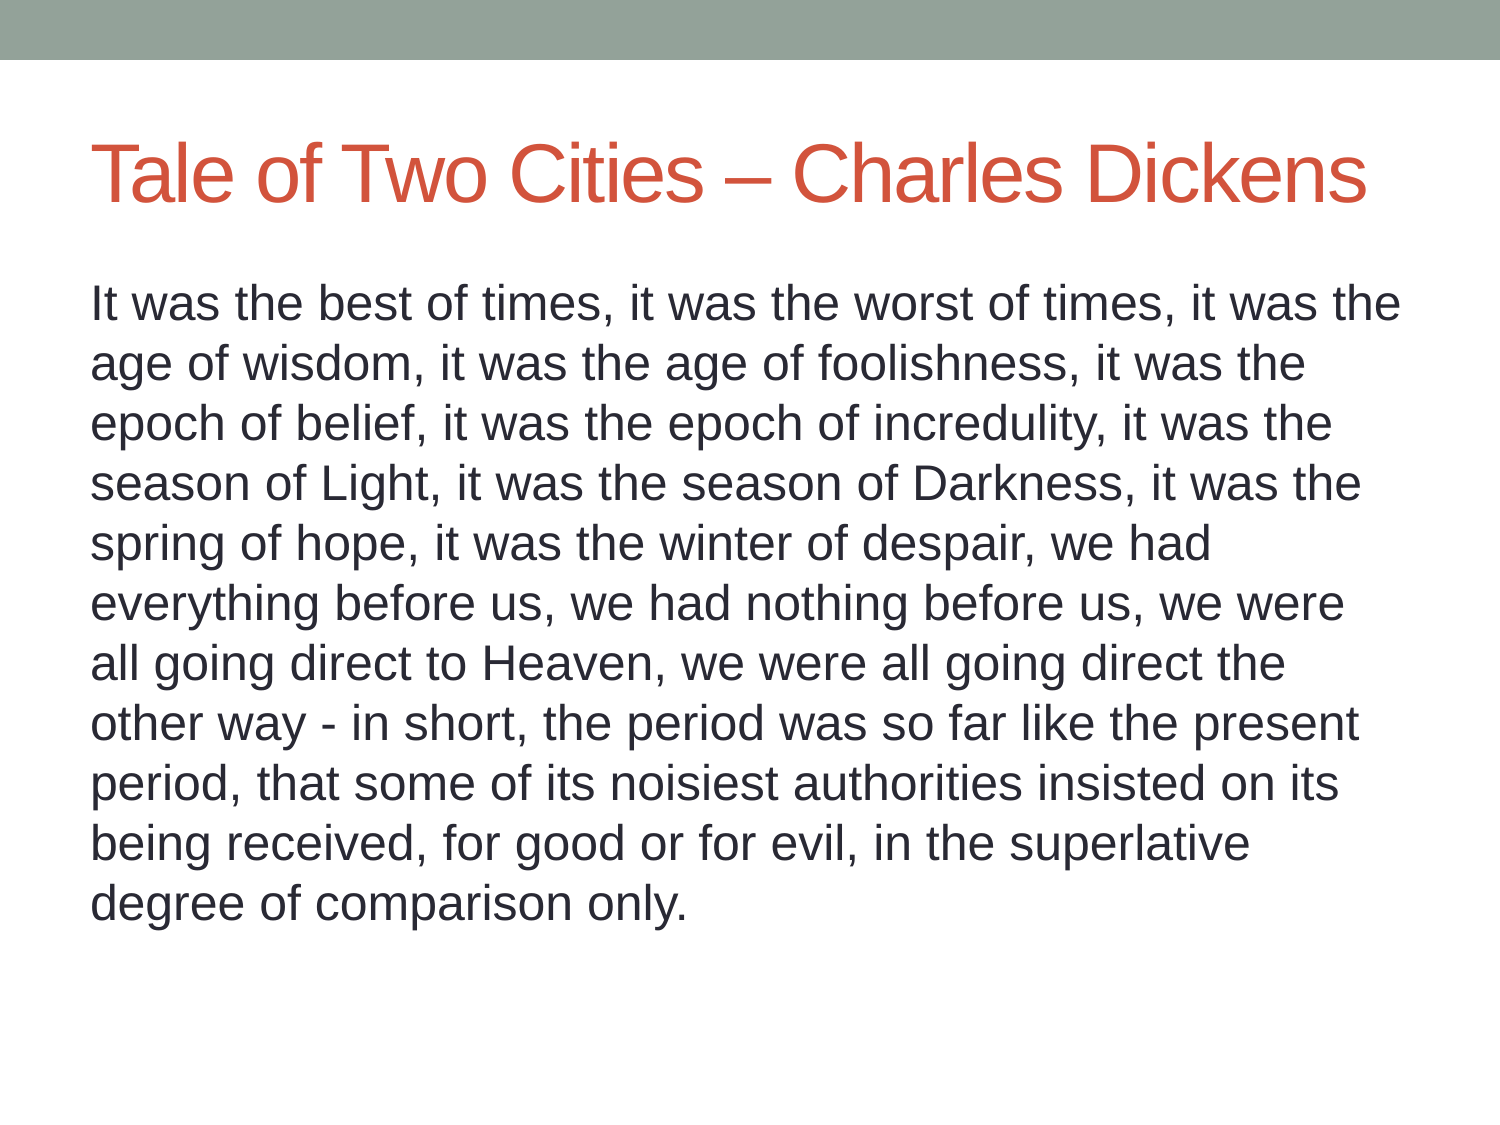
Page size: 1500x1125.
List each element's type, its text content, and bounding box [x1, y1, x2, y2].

title Tale of Two Cities – Charles Dickens [75, 87, 1425, 250]
list It was the best of times, it was the worst of times, it was the age of wisdom, it was the age of foolishness, it was the epoch of belief, it was the epoch of incredulity, it was the season of Light, it was the season of Darkness, it was the spring of hope, it was the winter of despair, we had everything before us, we had nothing before us, we were all going direct to Heaven, we were all going direct the other way - in short, the period was so far like the present period, that some of its noisiest authorities insisted on its being received, for good or for evil, in the superlative degree of comparison only. [75, 262, 1425, 1063]
